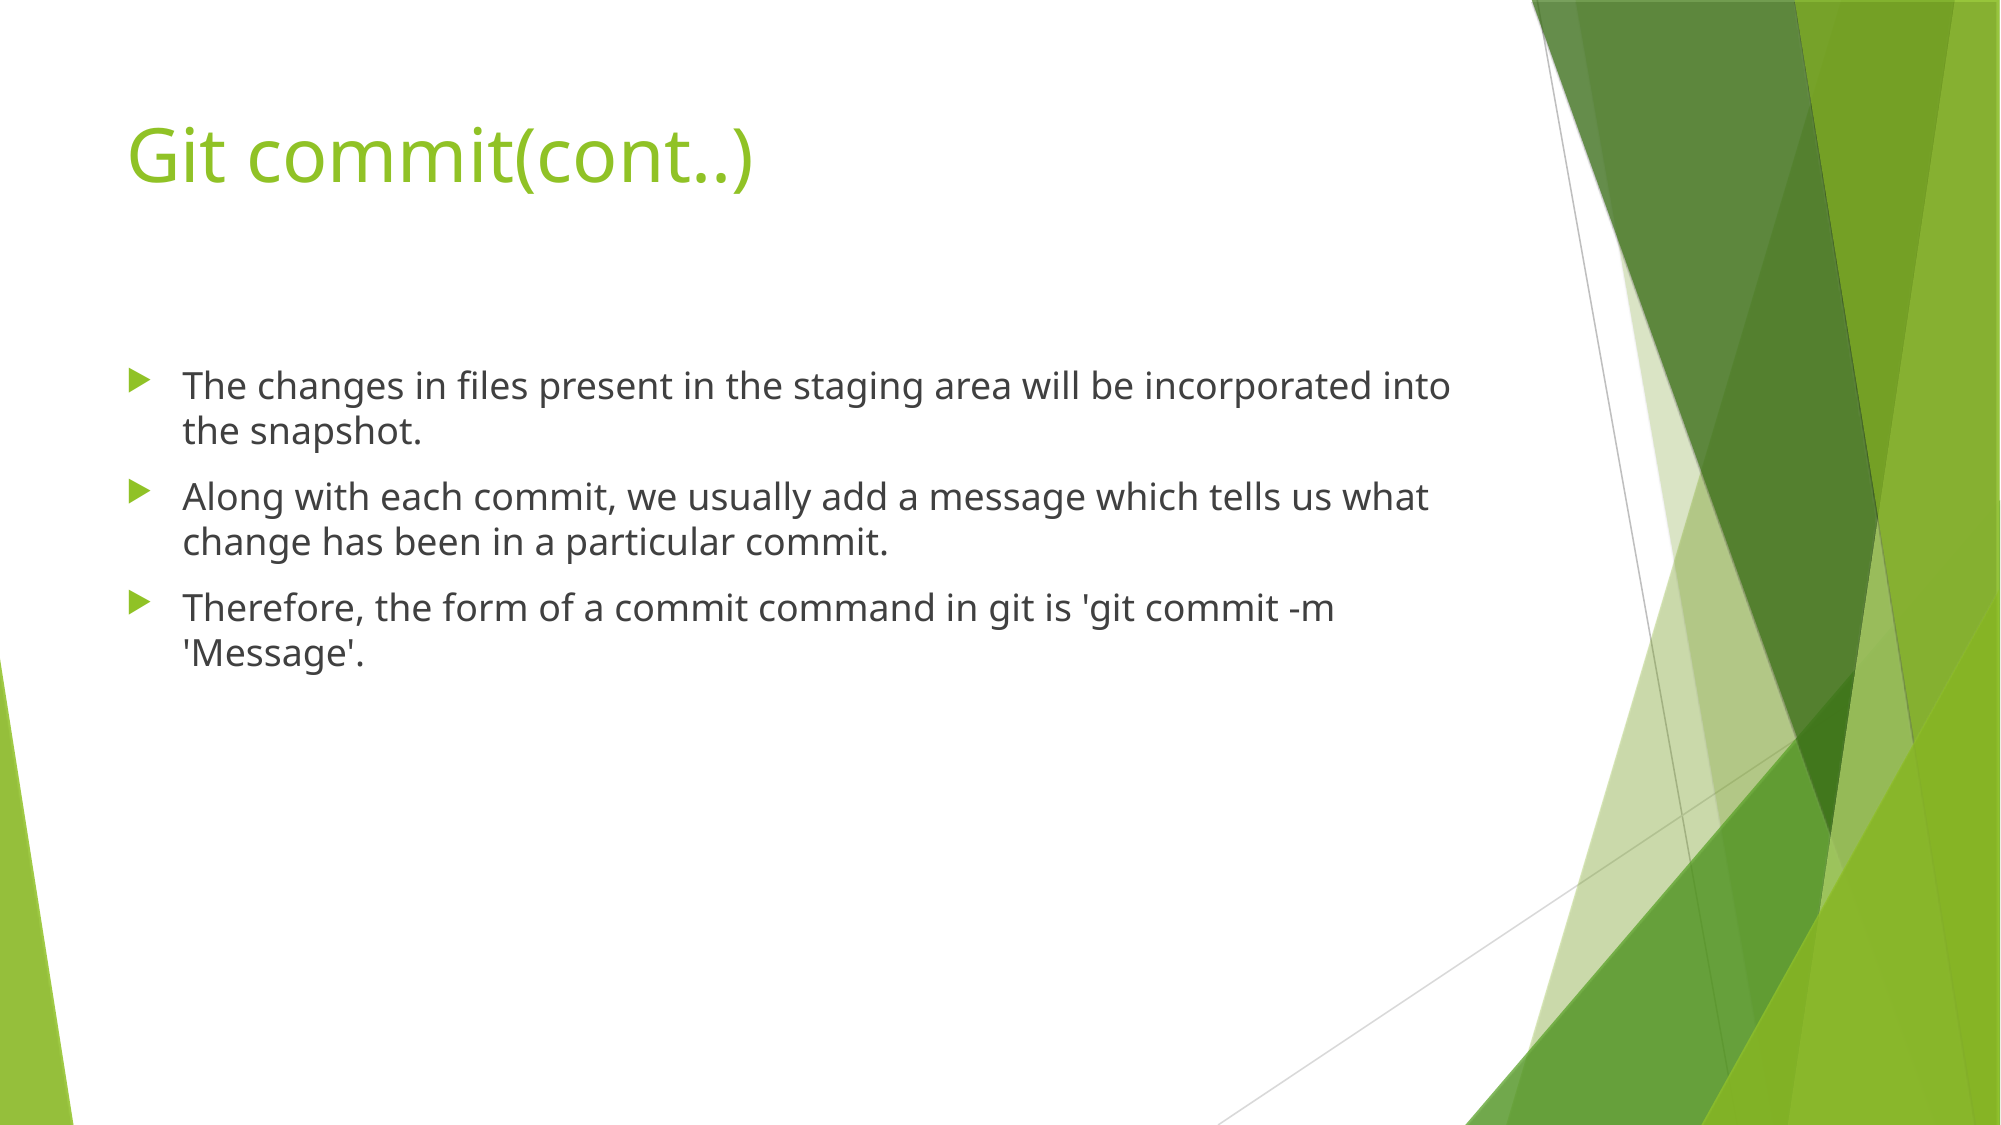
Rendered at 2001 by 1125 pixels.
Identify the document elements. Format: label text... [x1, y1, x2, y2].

title Git commit(cont..) [111, 99, 1522, 317]
list The changes in files present in the staging area will be incorporated into the snapshot. Along with each commit, we usually add a message which tells us what change has been in a particular commit. Therefore, the form of a commit command in git is 'git commit -m 'Message'. [111, 354, 1522, 992]
